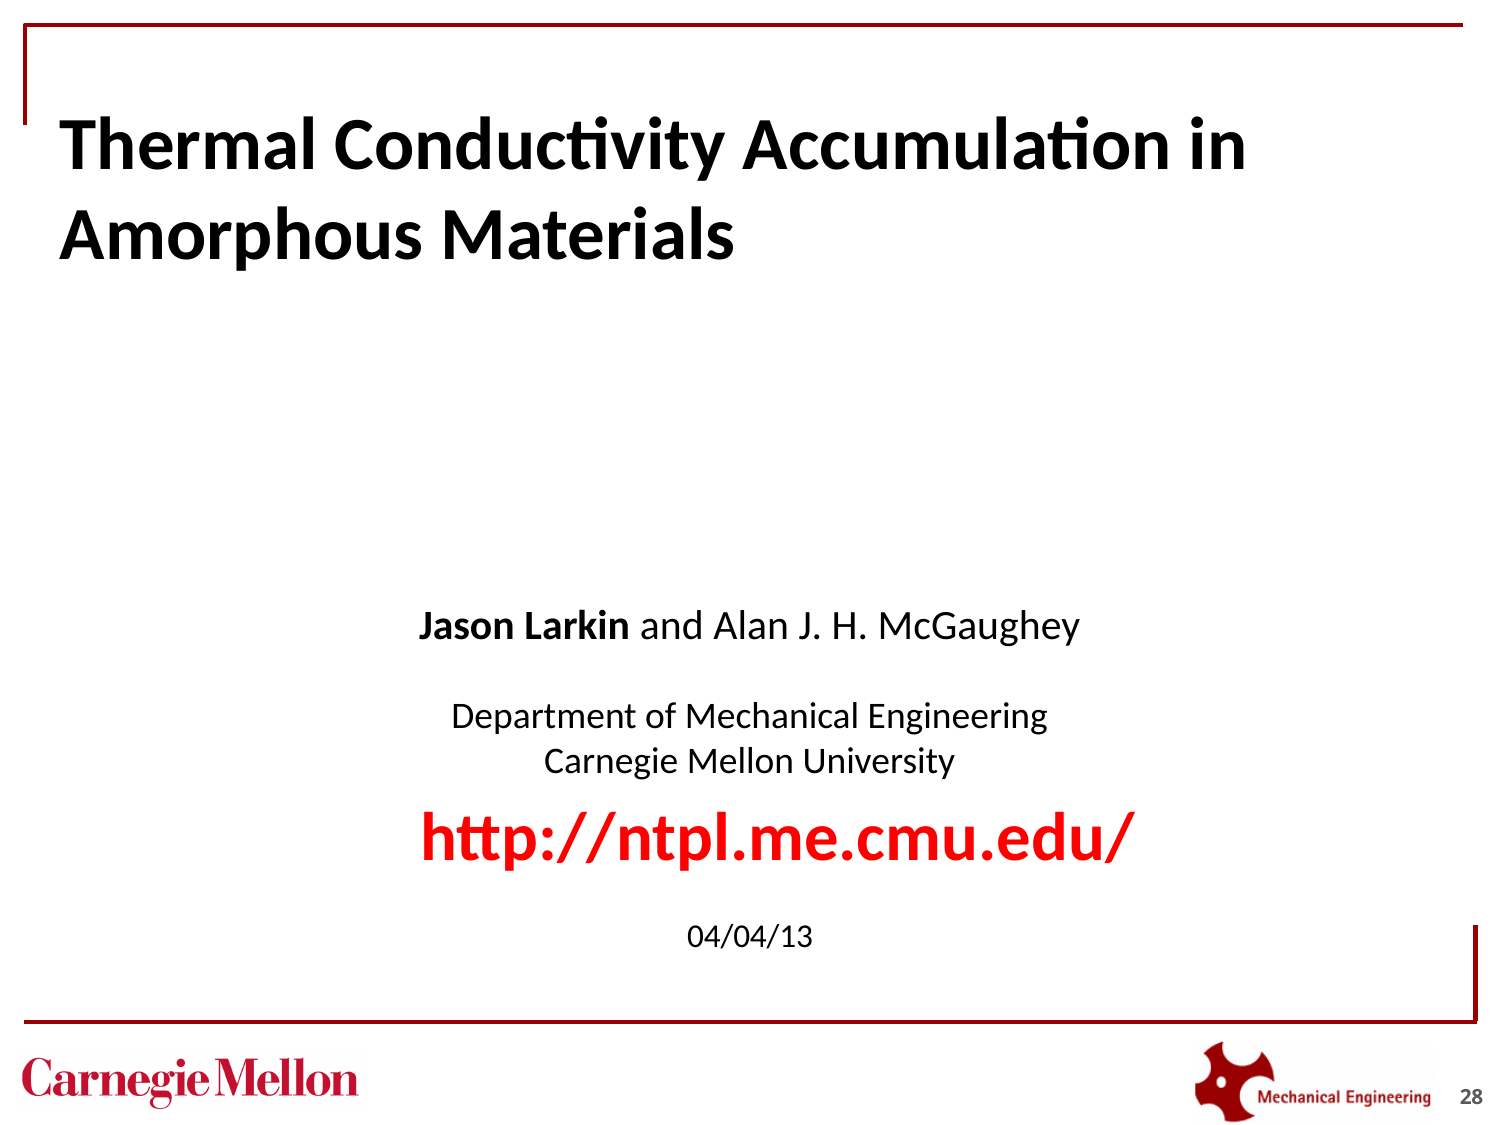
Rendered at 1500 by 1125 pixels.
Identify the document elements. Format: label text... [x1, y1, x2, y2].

picture [1192, 1034, 1438, 1125]
subtitle Jason Larkin and Alan J. H. McGaughey Department of Mechanical Engineering Carnegie Mellon University http://ntpl.me.cmu.edu/ 04/04/13 [225, 599, 1276, 963]
picture [16, 1050, 366, 1110]
title Thermal Conductivity Accumulation in Amorphous Materials [45, 41, 1456, 327]
